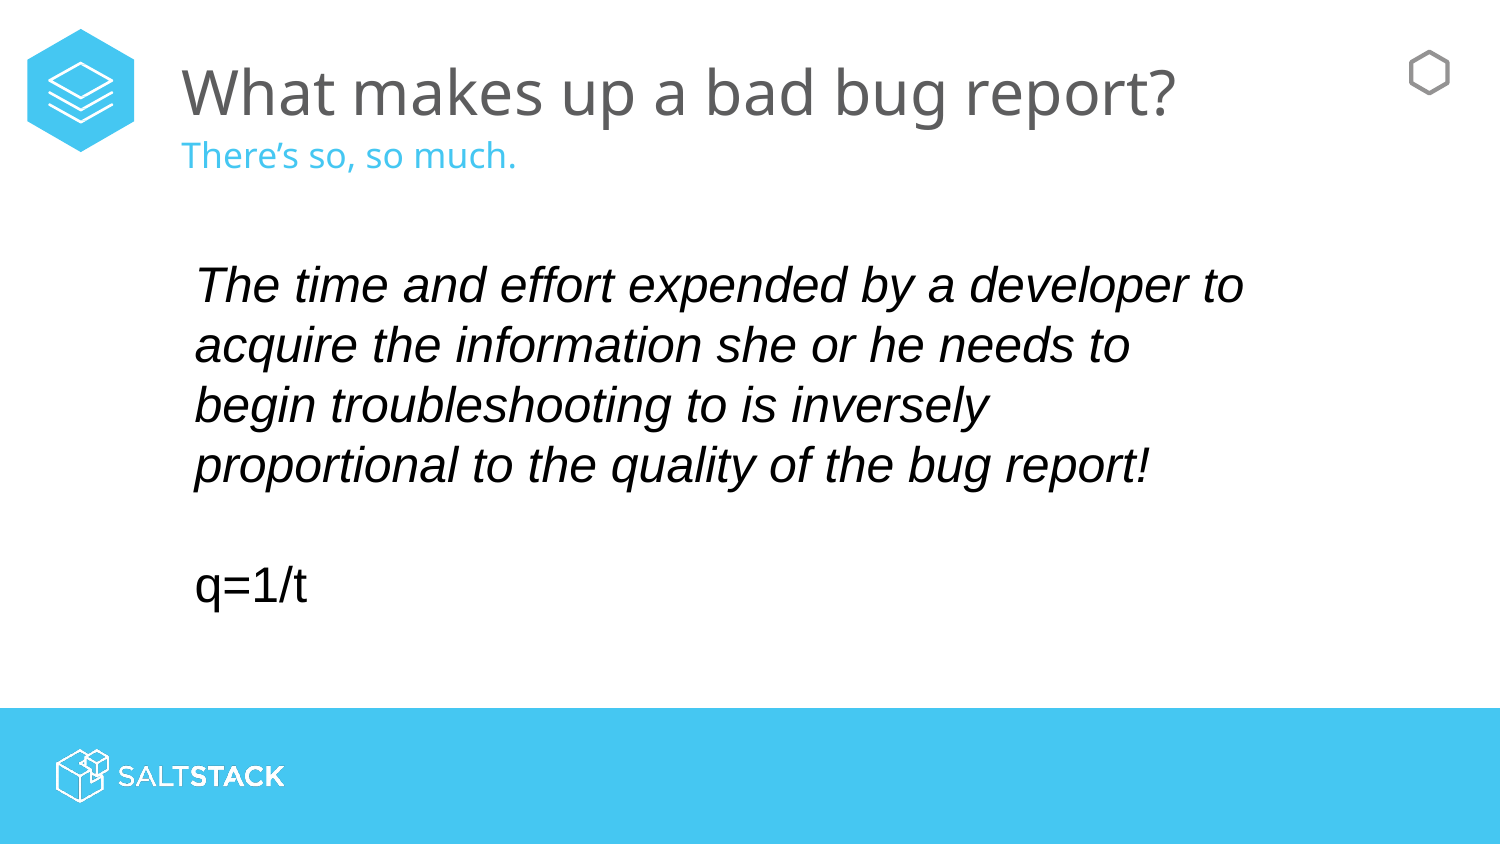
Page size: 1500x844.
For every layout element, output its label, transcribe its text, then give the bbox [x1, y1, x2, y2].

picture [56, 749, 285, 804]
text_box There’s so, so much. [181, 132, 1395, 176]
text_box [0, 708, 1500, 844]
text_box The time and effort expended by a developer to acquire the information she or he needs to begin troubleshooting to is inversely proportional to the quality of the bug report! q=1/t [179, 237, 1273, 604]
text_box What makes up a bad bug report? [181, 52, 1298, 128]
text_box [27, 28, 135, 153]
